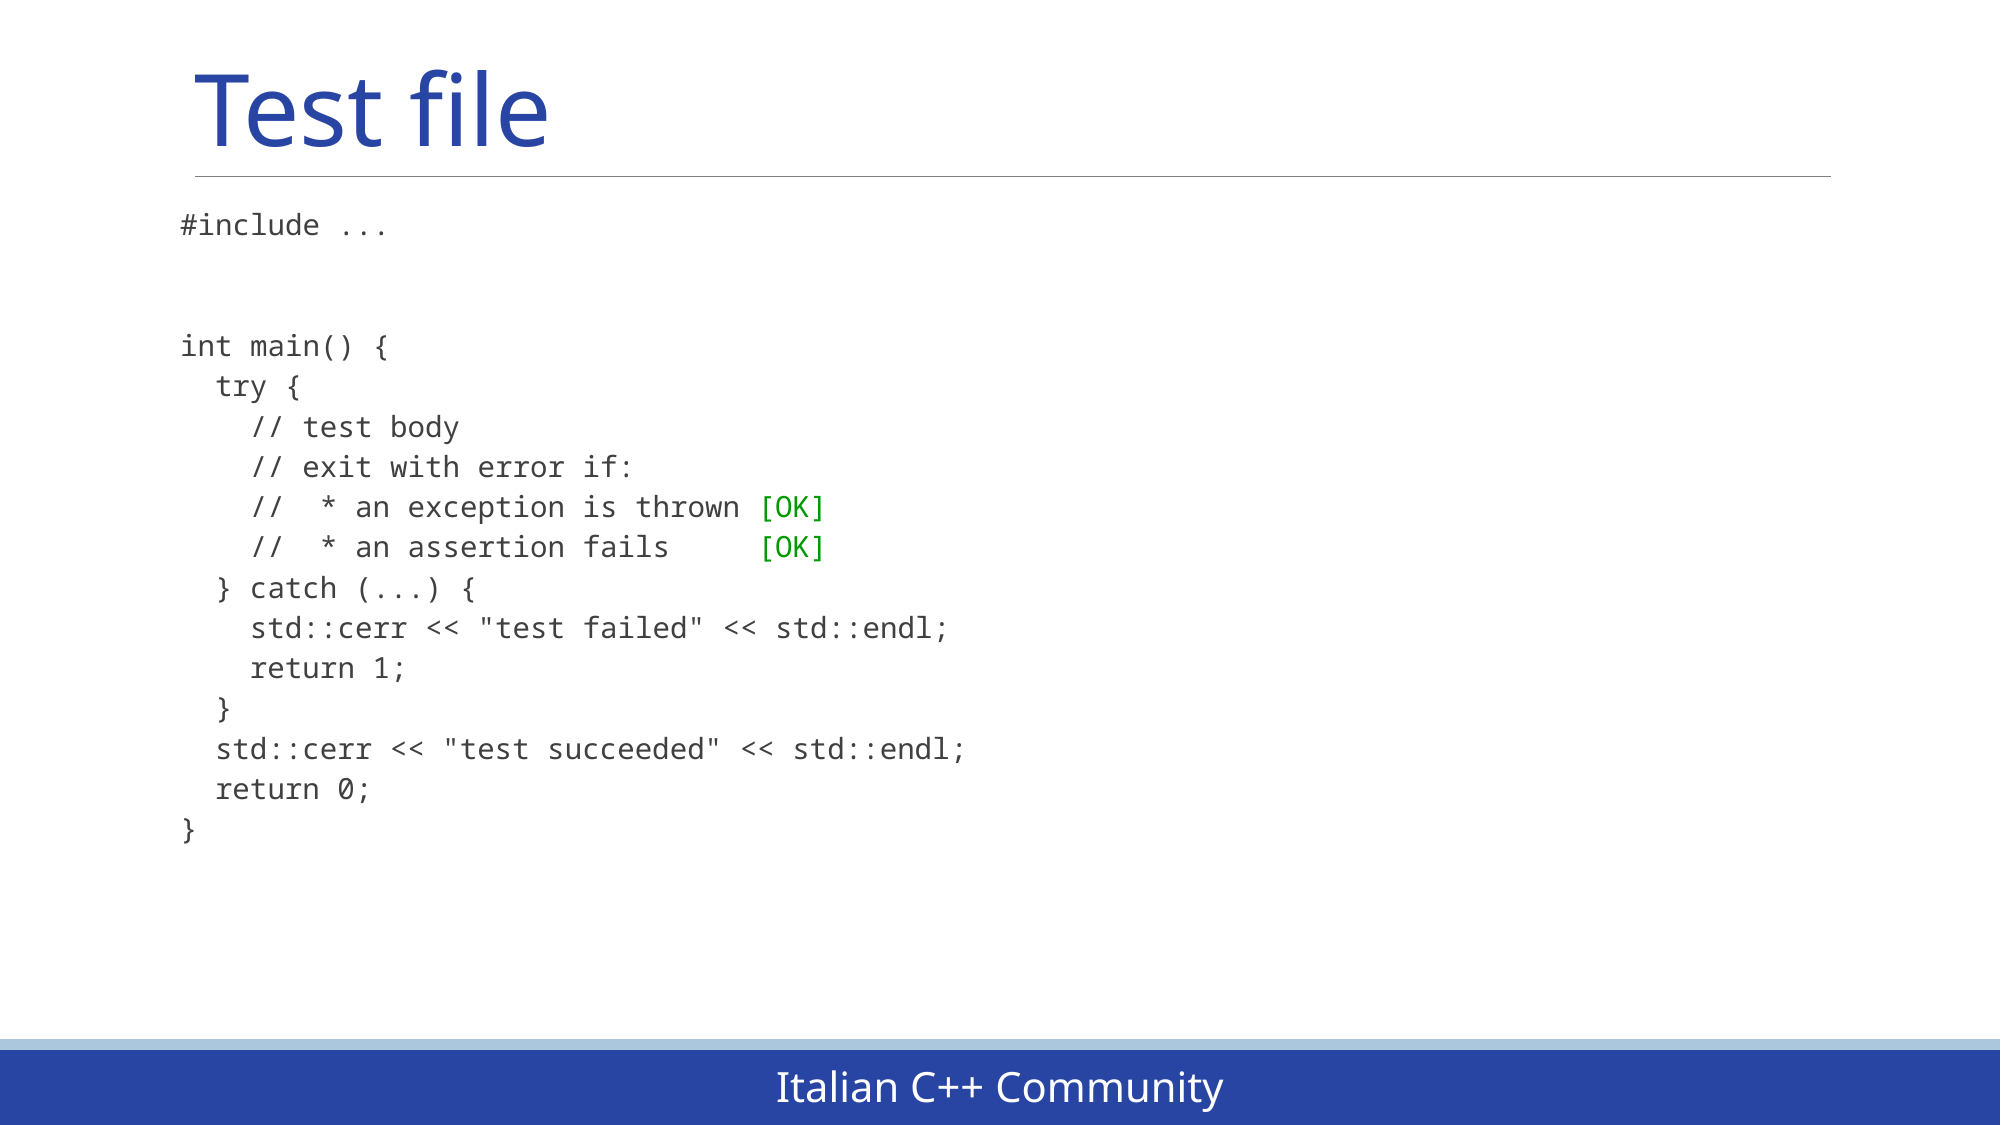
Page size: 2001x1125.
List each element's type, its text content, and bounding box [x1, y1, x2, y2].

list #include ... int main() { try { // test body // exit with error if: // * an exception is thrown [OK] // * an assertion fails [OK] } catch (...) { std::cerr << "test failed" << std::endl; return 1; } std::cerr << "test succeeded" << std::endl; return 0; } [179, 202, 1949, 1011]
title Test file [179, 2, 1830, 175]
